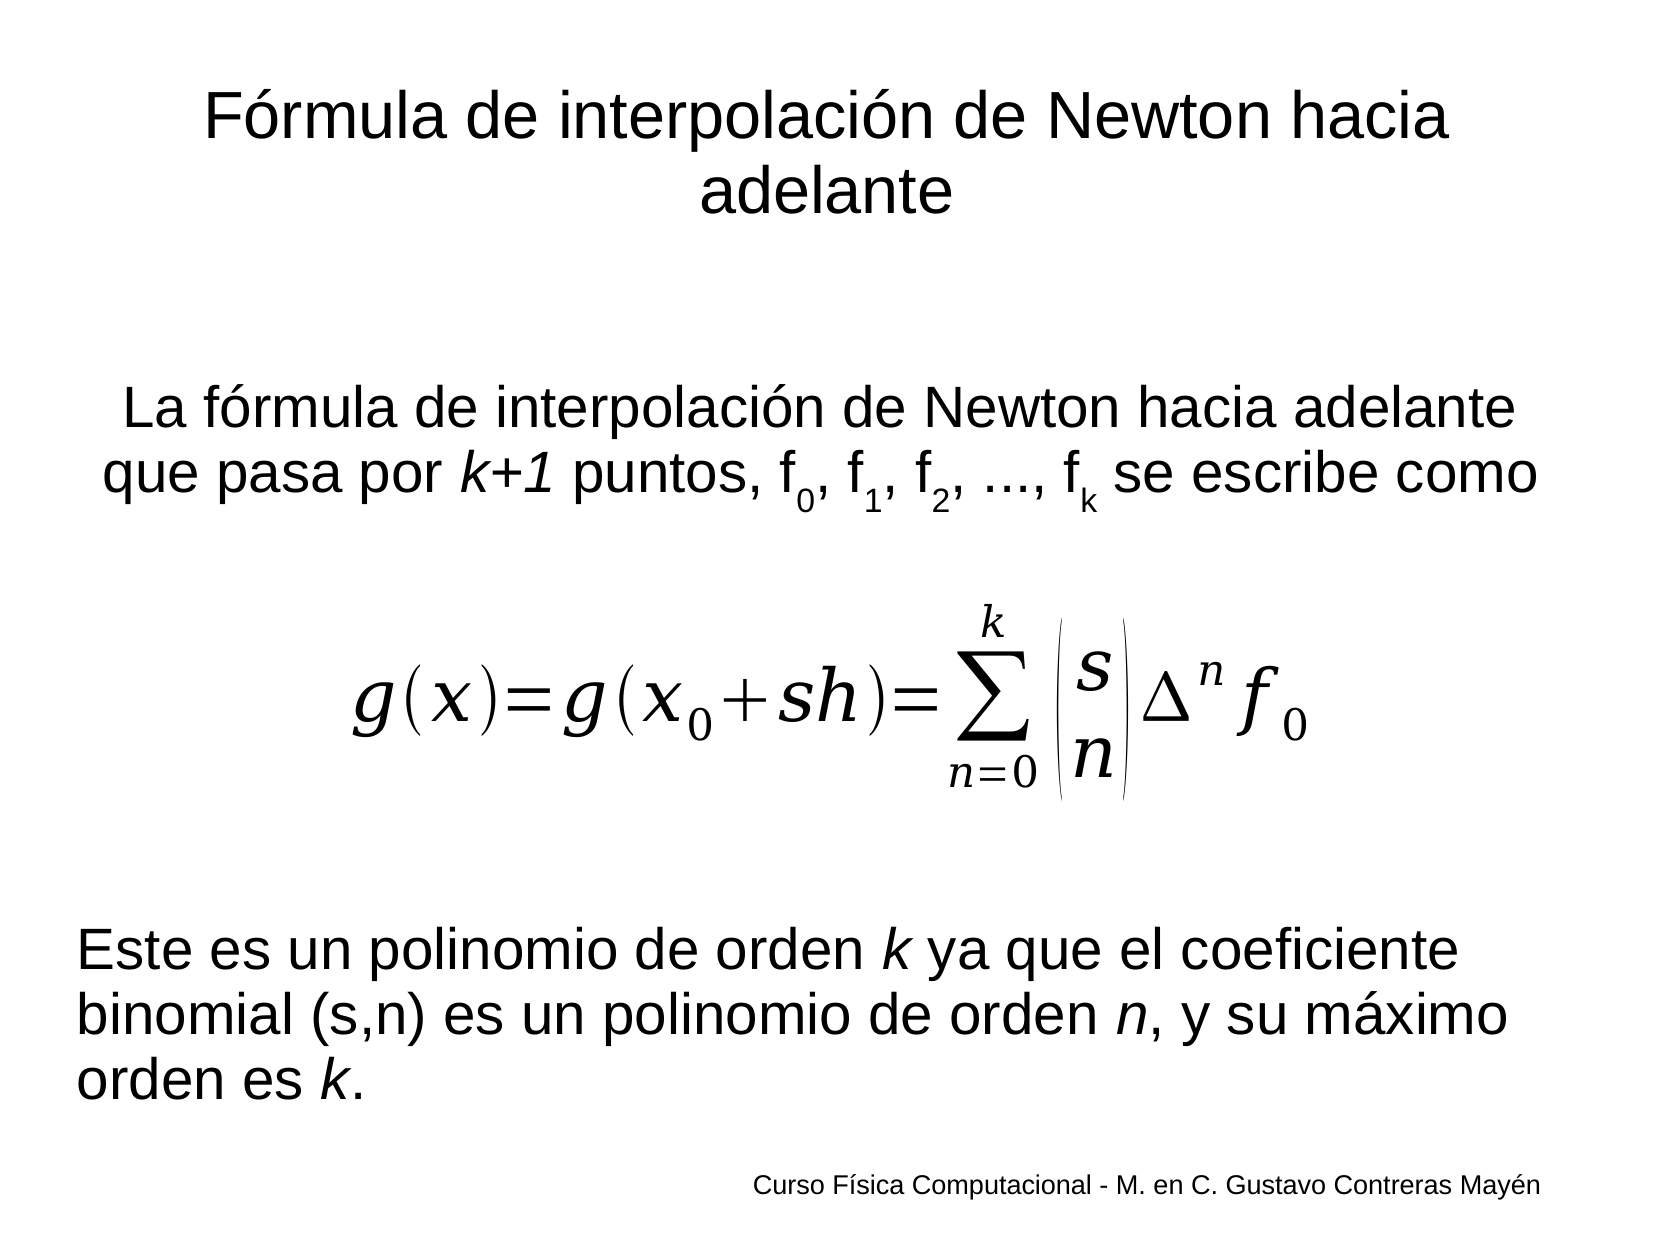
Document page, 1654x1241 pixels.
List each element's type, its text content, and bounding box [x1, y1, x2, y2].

chart [342, 596, 1316, 805]
text_box Este es un polinomio de orden k ya que el coeficiente binomial (s,n) es un polinomio de orden n, y su máximo orden es k. [76, 900, 1566, 1128]
subtitle La fórmula de interpolación de Newton hacia adelante que pasa por k+1 puntos, f0, f1, f2, ..., fk se escribe como [76, 333, 1565, 562]
title Fórmula de interpolación de Newton hacia adelante [82, 49, 1571, 257]
